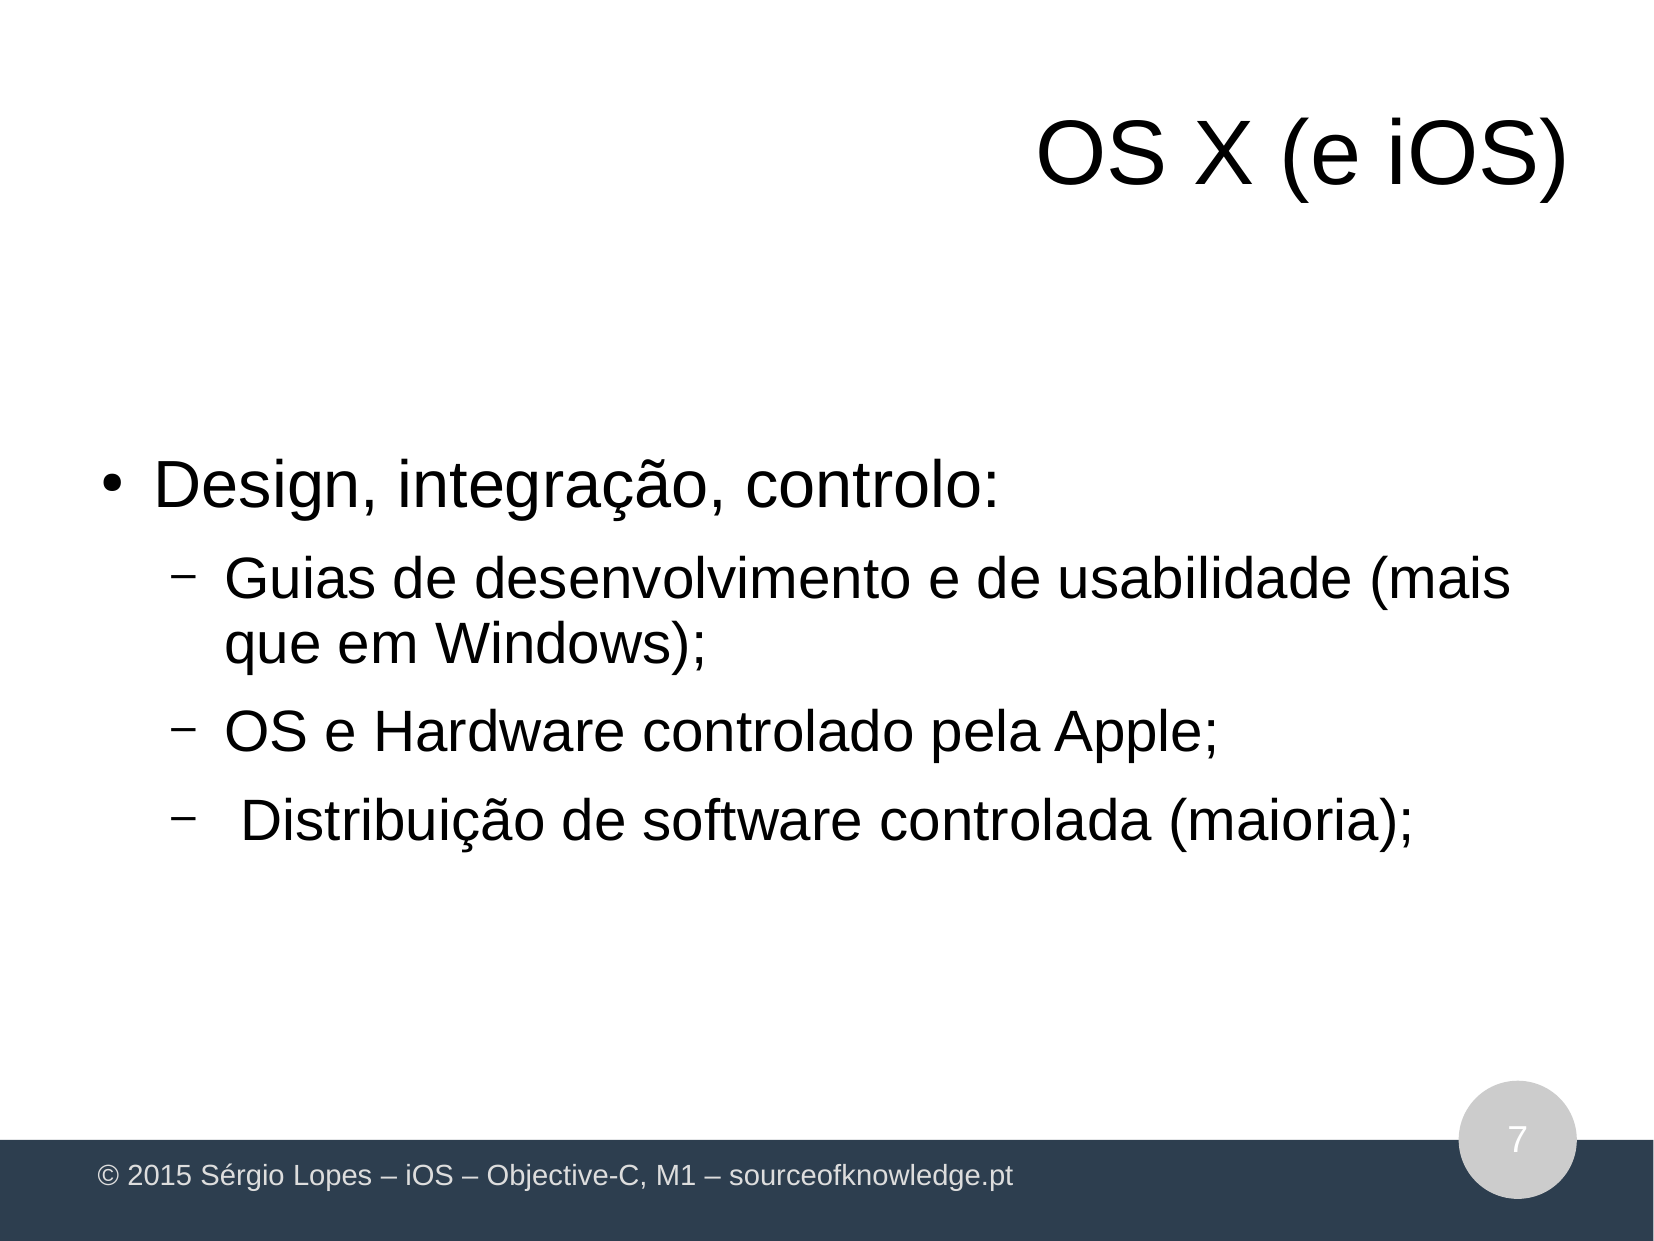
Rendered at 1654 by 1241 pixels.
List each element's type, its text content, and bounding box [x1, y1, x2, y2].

text_box © 2015 Sérgio Lopes – iOS – Objective-C, M1 – sourceofknowledge.pt [82, 1151, 1026, 1199]
text_box 7 [1458, 1080, 1577, 1199]
list Design, integração, controlo: Guias de desenvolvimento e de usabilidade (mais que em Windows); OS e Hardware controlado pela Apple; Distribuição de software controlada (maioria); [82, 290, 1571, 1010]
title OS X (e iOS) [82, 49, 1571, 257]
text_box [0, 1139, 1654, 1241]
